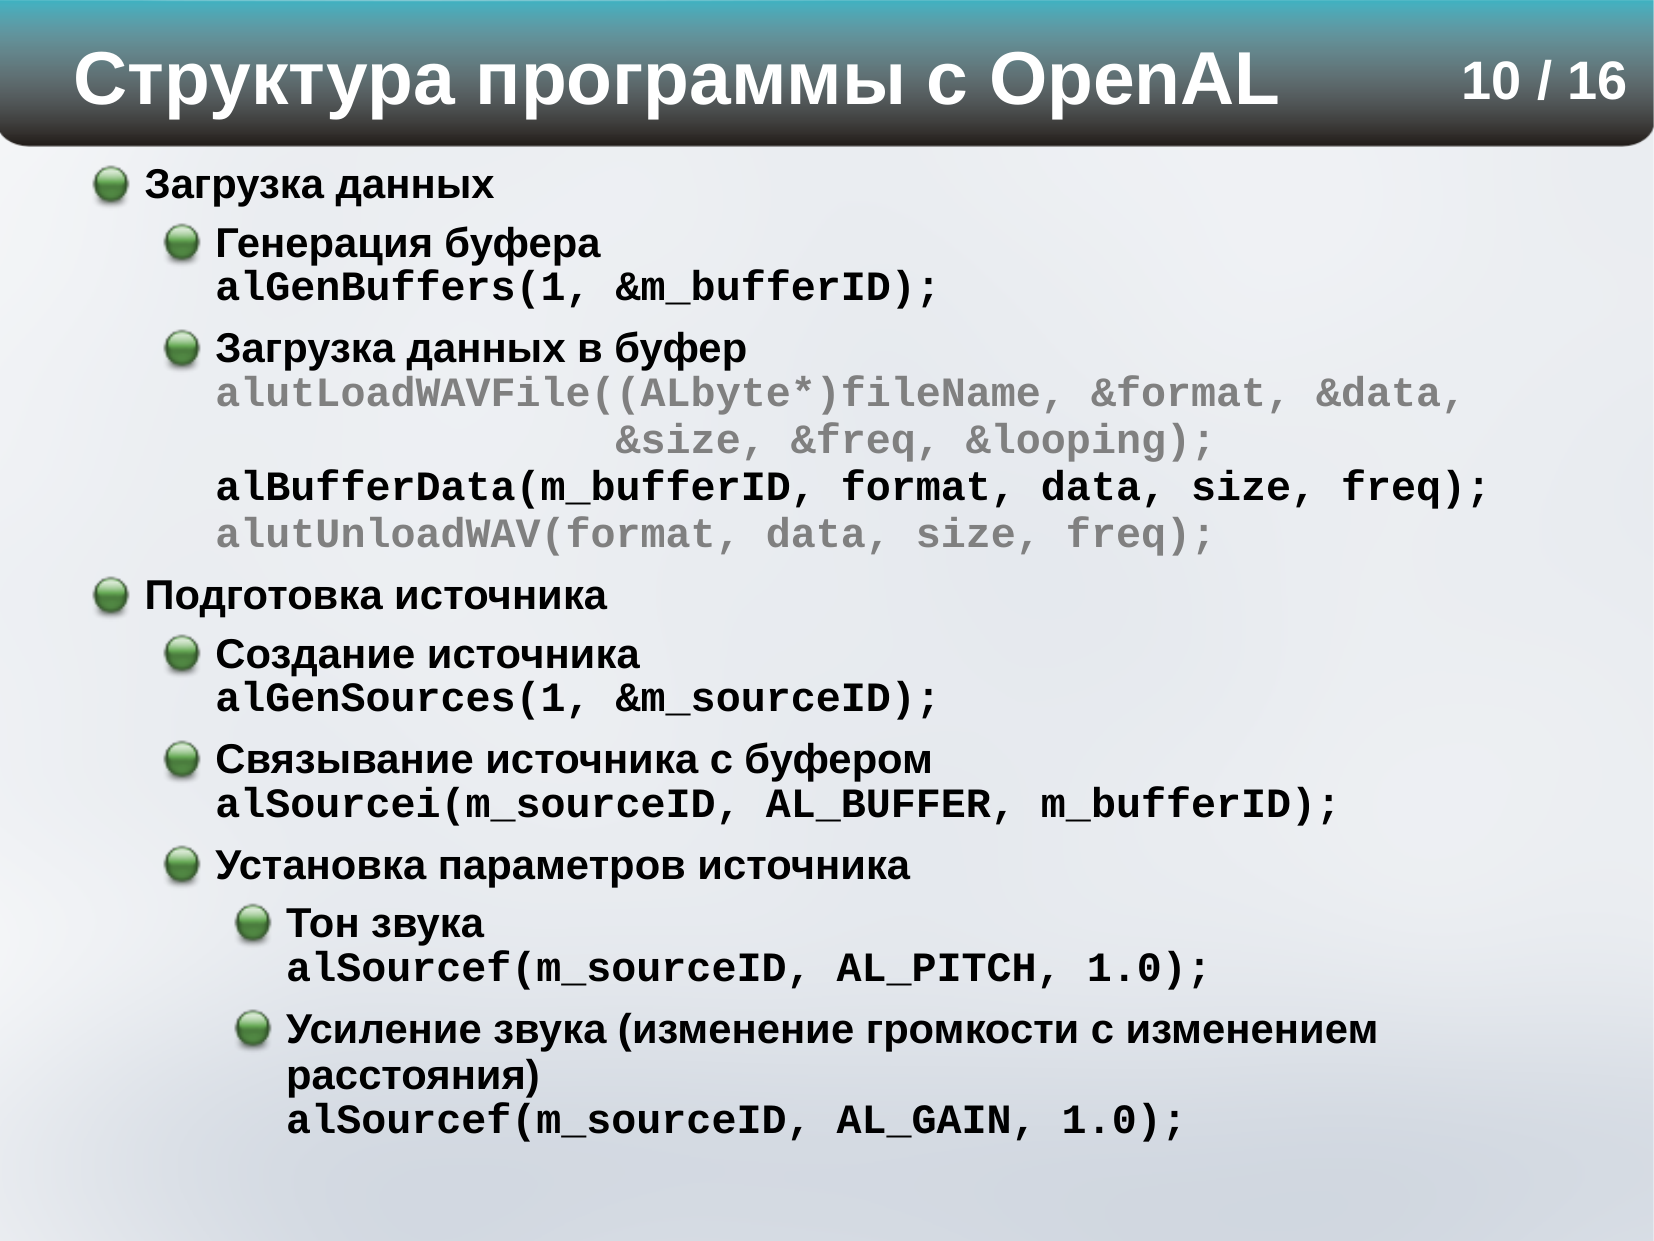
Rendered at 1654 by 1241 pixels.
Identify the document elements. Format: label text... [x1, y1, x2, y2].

text_box <номер> / 16 [1446, 42, 1654, 179]
text_box Структура программы с OpenAL [59, 29, 1418, 129]
text_box Загрузка данных Генерация буфера alGenBuffers(1, &m_bufferID); Загрузка данных в буфер alutLoadWAVFile((ALbyte*)fileName, &format, &data, &size, &freq, &looping); alBufferData(m_bufferID, format, data, size, freq); alutUnloadWAV(format, data, size, freq); Подготовка источника Создание источника alGenSources(1, &m_sourceID); Связывание источника с буфером alSourcei(m_sourceID, AL_BUFFER, m_bufferID); Установка параметров источника Тон звука alSourcef(m_sourceID, AL_PITCH, 1.0); Усиление звука (изменение громкости с изменением расстояния) alSourcef(m_sourceID, AL_GAIN, 1.0); [70, 153, 1595, 1153]
picture [0, 0, 1654, 1241]
